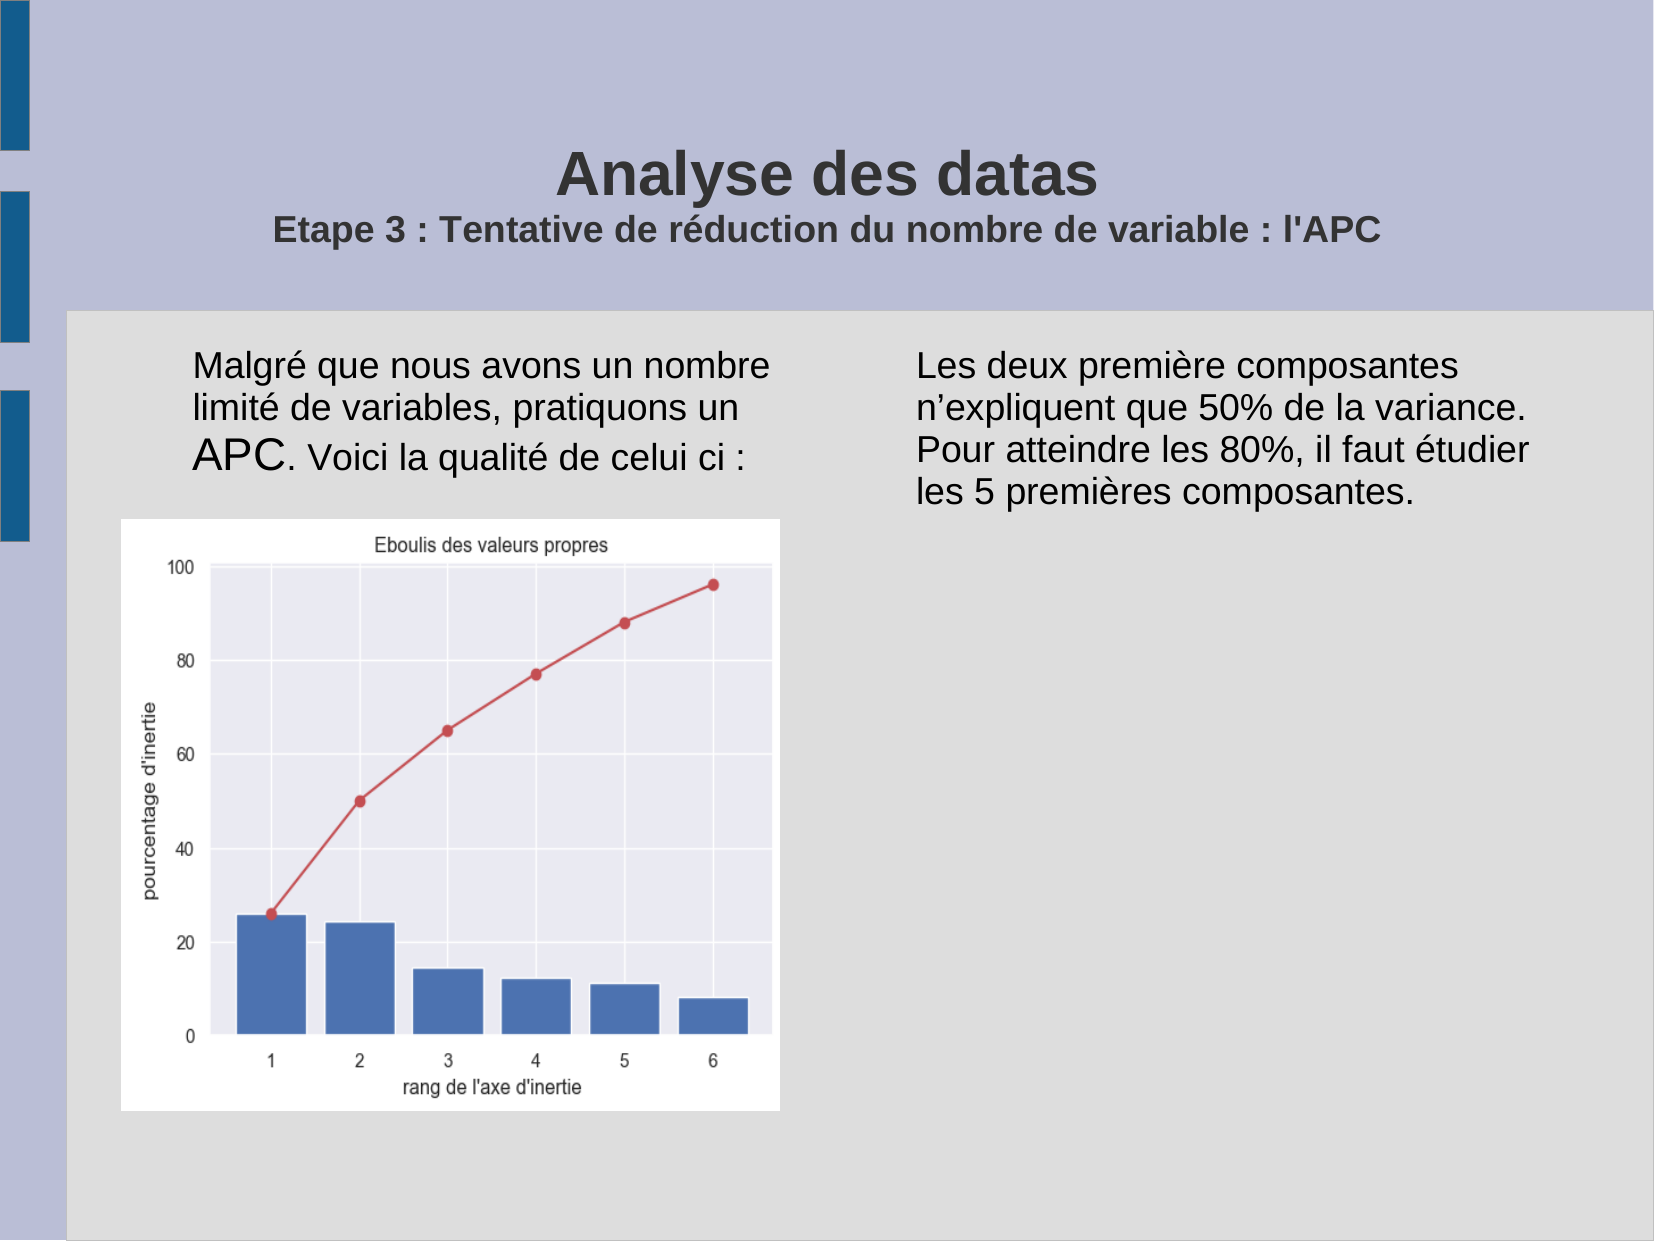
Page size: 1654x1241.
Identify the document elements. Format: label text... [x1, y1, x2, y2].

list Les deux première composantes n’expliquent que 50% de la variance. Pour atteindre les 80%, il faut étudier les 5 premières composantes. [845, 344, 1535, 1127]
title Analyse des datas Etape 3 : Tentative de réduction du nombre de variable : l'APC [121, 91, 1534, 299]
picture [121, 519, 780, 1111]
list Malgré que nous avons un nombre limité de variables, pratiquons un APC. Voici la qualité de celui ci : [121, 344, 811, 1196]
